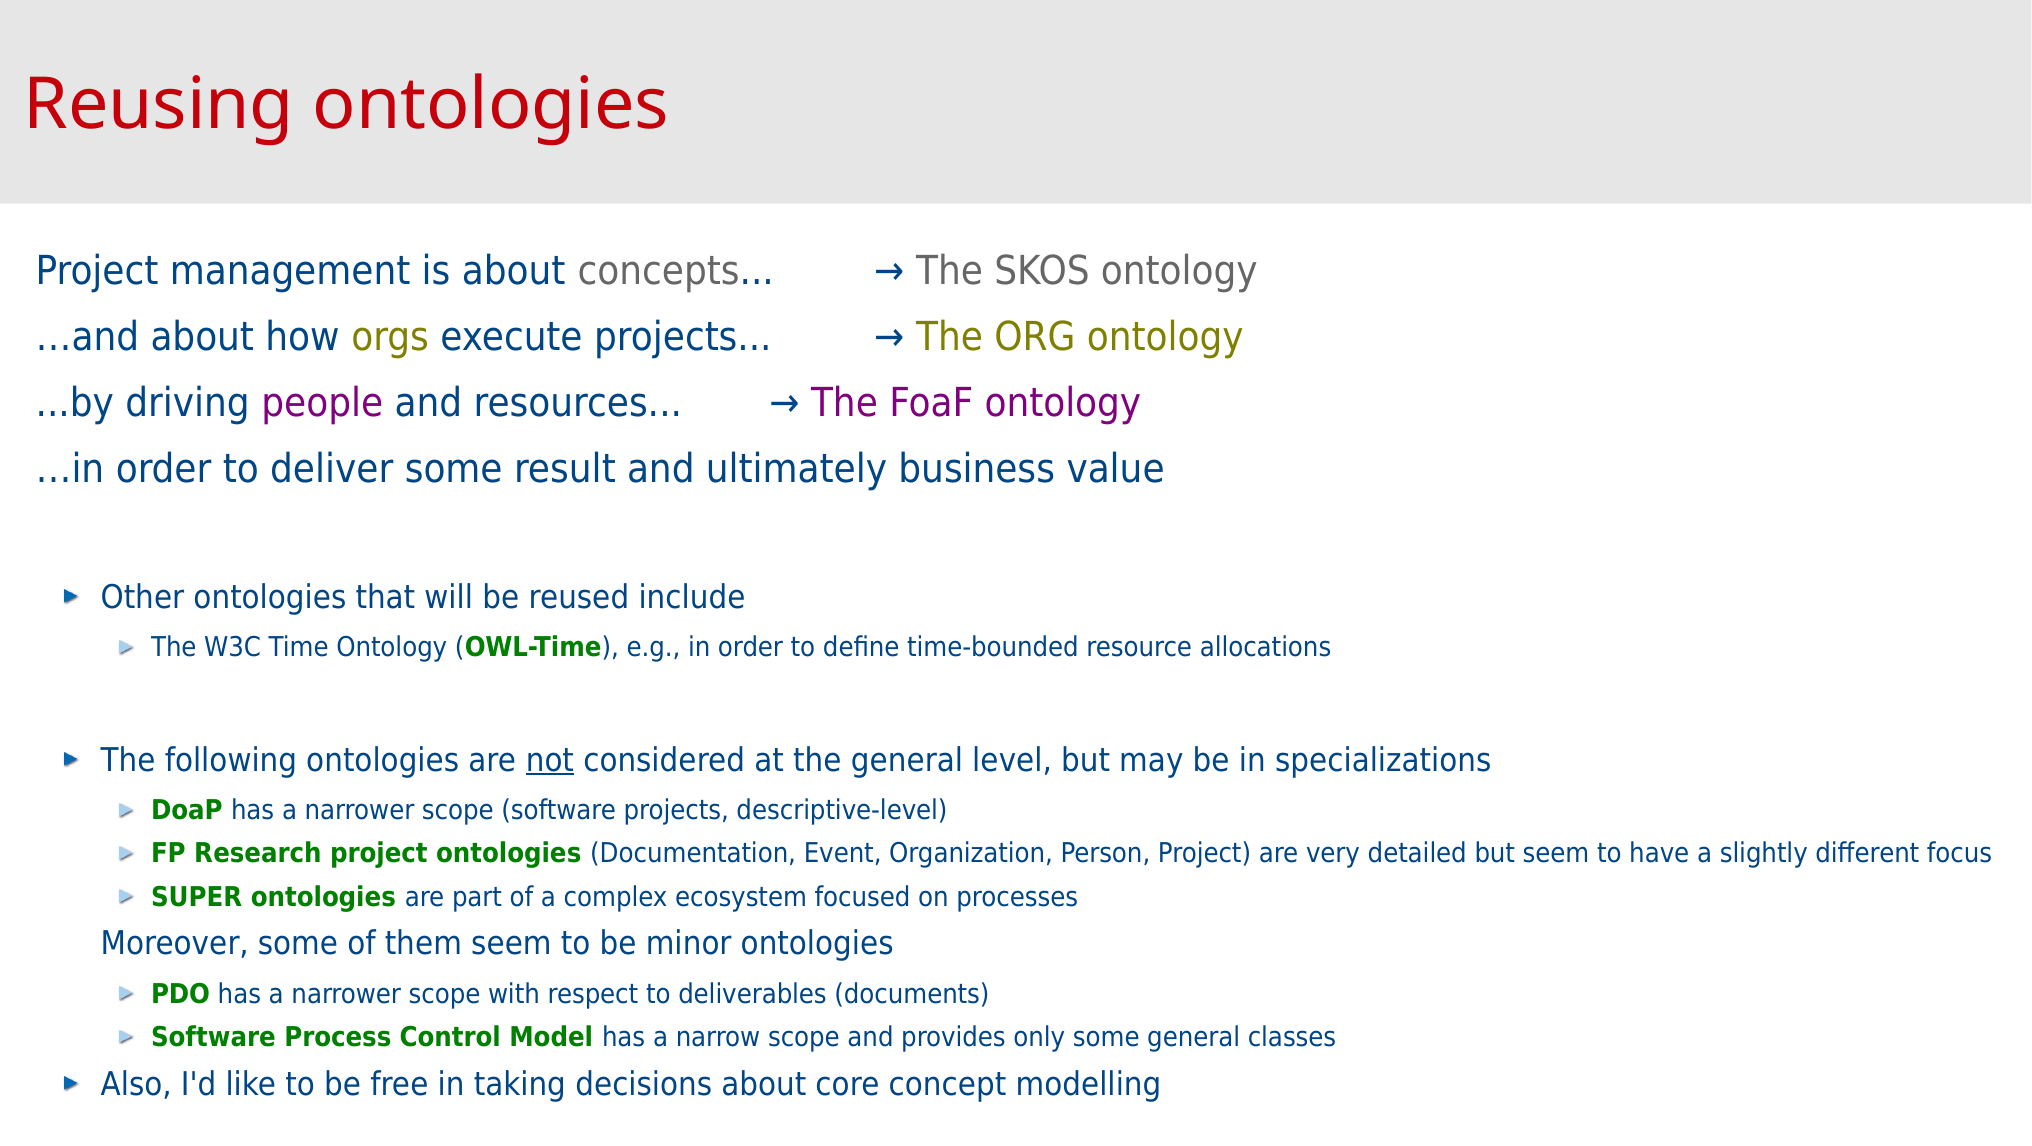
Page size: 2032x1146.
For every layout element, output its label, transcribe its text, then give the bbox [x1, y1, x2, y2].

title Reusing ontologies [0, 0, 2032, 204]
list Project management is about concepts... → The SKOS ontology …and about how orgs execute projects... → The ORG ontology ...by driving people and resources... → The FoaF ontology …in order to deliver some result and ultimately business value Other ontologies that will be reused include The W3C Time Ontology (OWL-Time), e.g., in order to define time-bounded resource allocations The following ontologies are not considered at the general level, but may be in specializations DoaP has a narrower scope (software projects, descriptive-level) FP Research project ontologies (Documentation, Event, Organization, Person, Project) are very detailed but seem to have a slightly different focus SUPER ontologies are part of a complex ecosystem focused on processes Moreover, some of them seem to be minor ontologies PDO has a narrower scope with respect to deliverables (documents) Software Process Control Model has a narrow scope and provides only some general classes Also, I'd like to be free in taking decisions about core concept modelling [0, 247, 2032, 1123]
